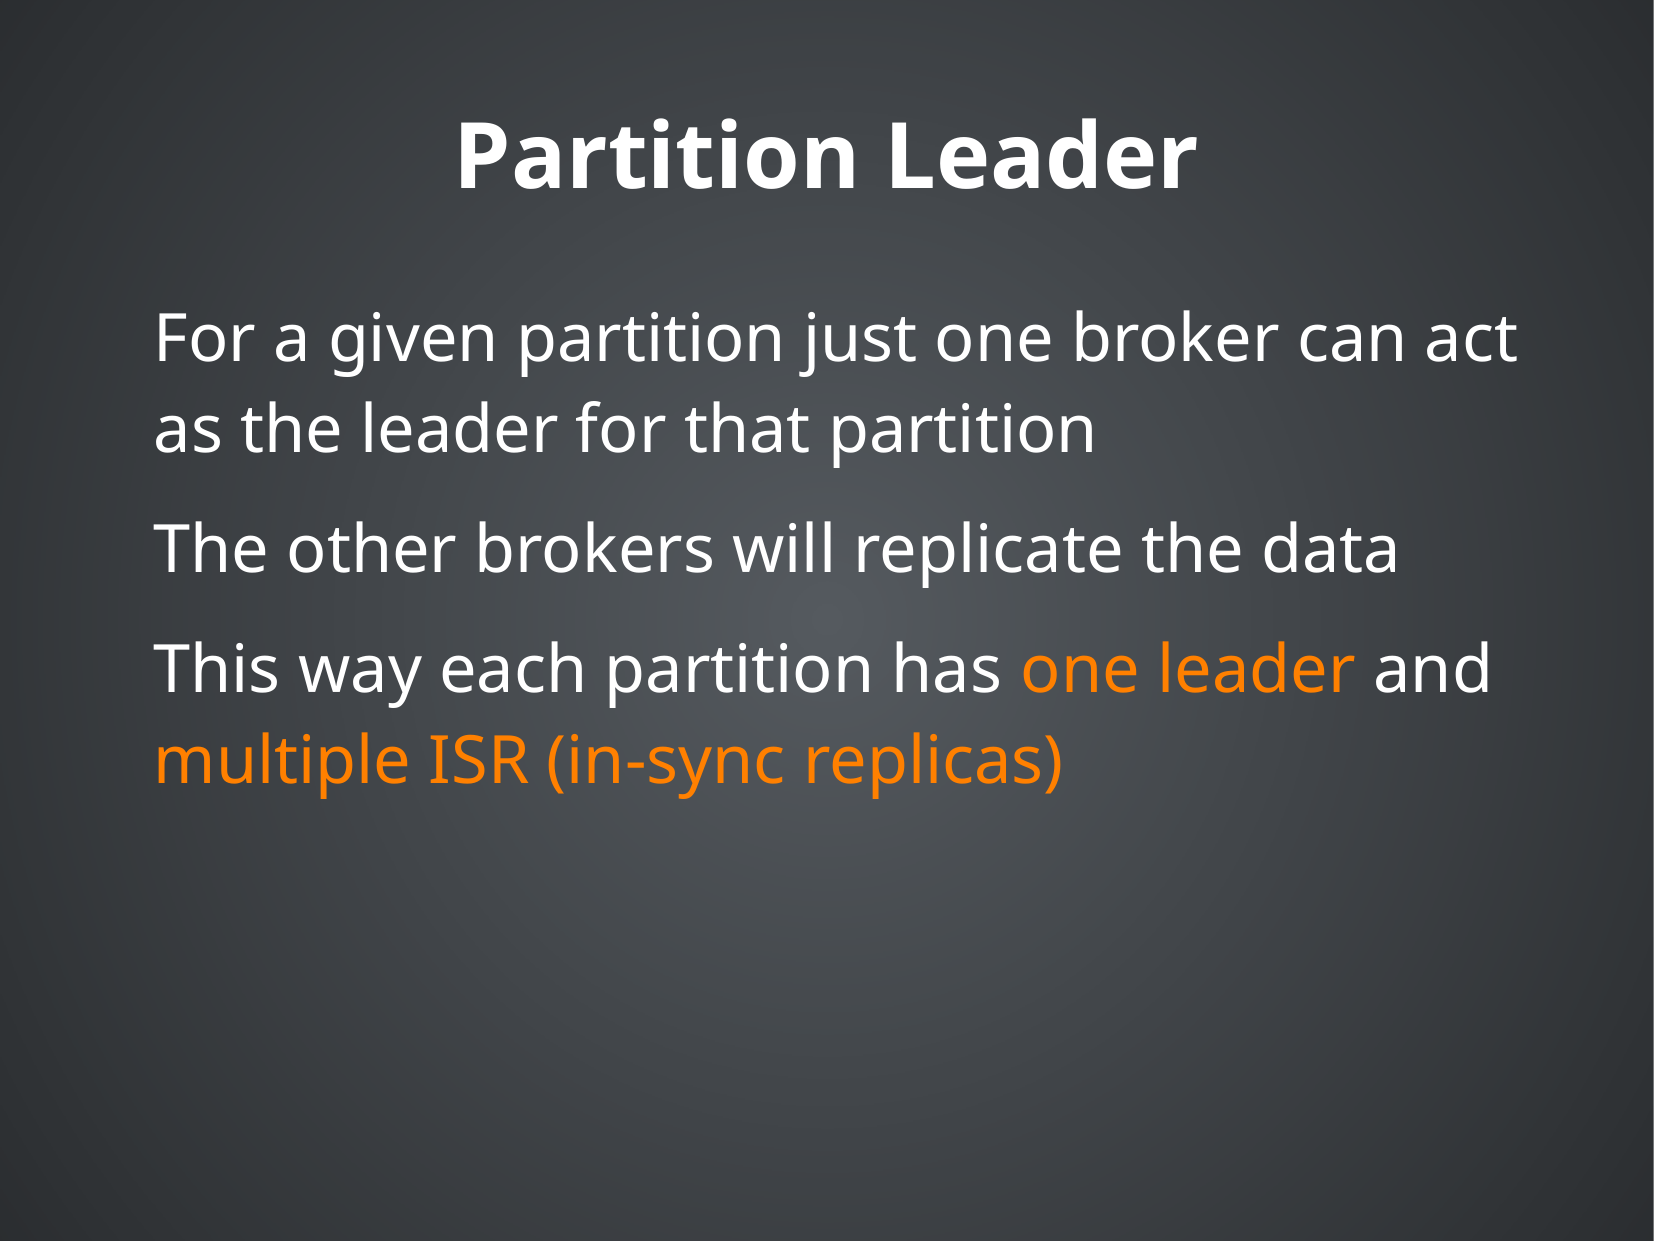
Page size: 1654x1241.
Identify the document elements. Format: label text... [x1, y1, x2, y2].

list For a given partition just one broker can act as the leader for that partition The other brokers will replicate the data This way each partition has one leader and multiple ISR (in-sync replicas) [82, 290, 1571, 1109]
picture [0, 0, 1654, 1241]
title Partition Leader [82, 49, 1571, 257]
